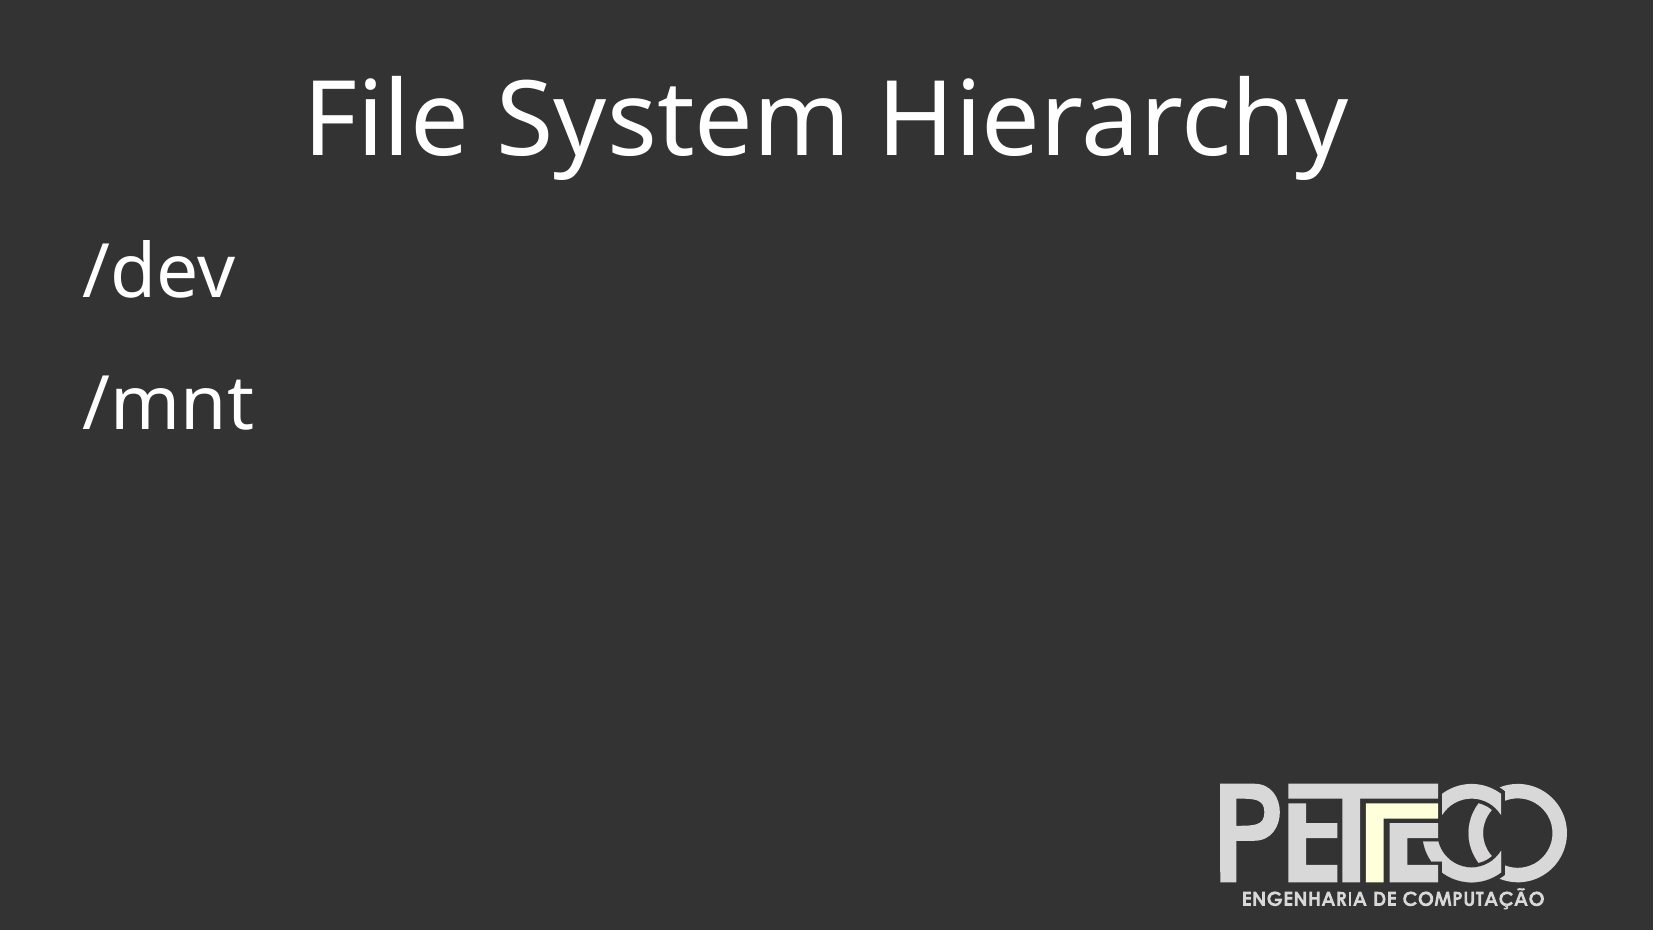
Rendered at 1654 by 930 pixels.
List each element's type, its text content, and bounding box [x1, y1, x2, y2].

list /dev /mnt [82, 217, 1571, 757]
title File System Hierarchy [82, 37, 1571, 193]
